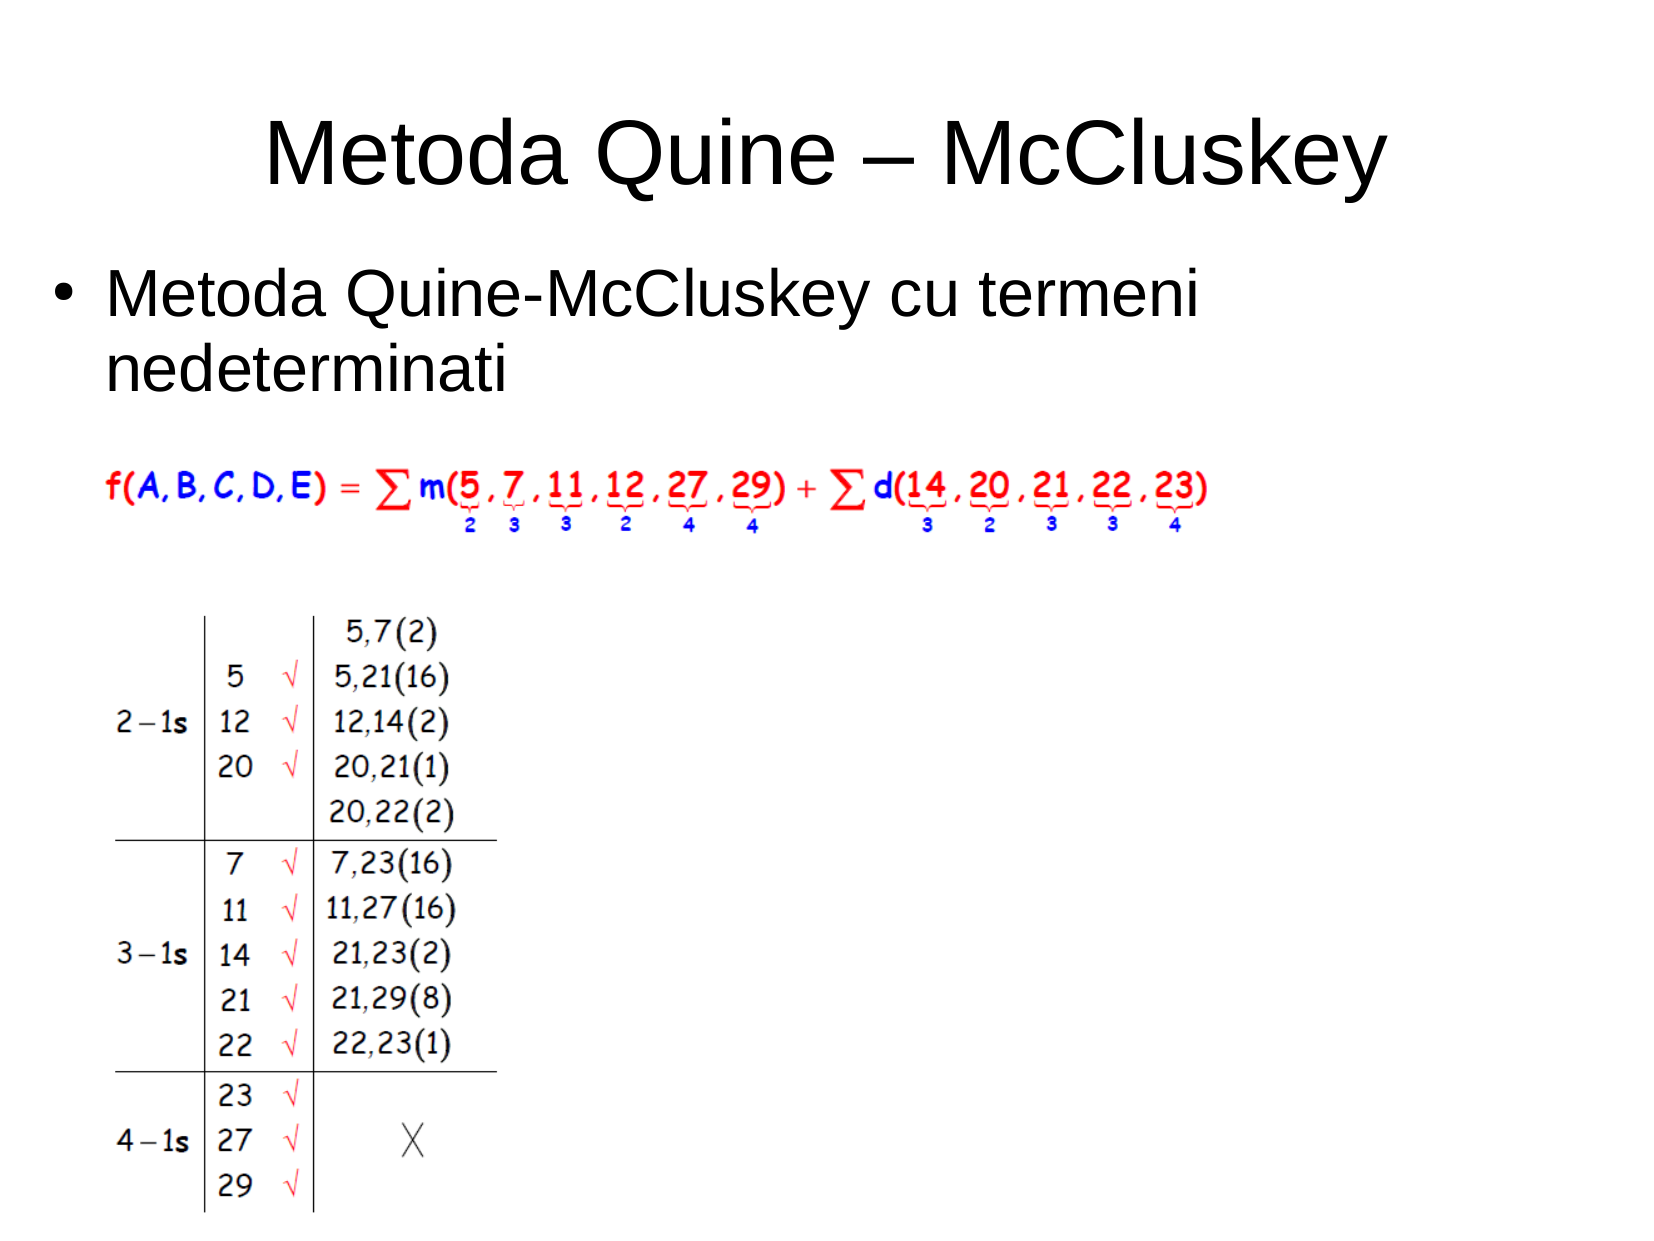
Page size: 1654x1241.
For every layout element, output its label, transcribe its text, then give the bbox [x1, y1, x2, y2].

picture [84, 441, 1516, 1231]
title Metoda Quine – McCluskey [82, 49, 1571, 255]
list Metoda Quine-McCluskey cu termeni nedeterminati [34, 255, 1606, 976]
